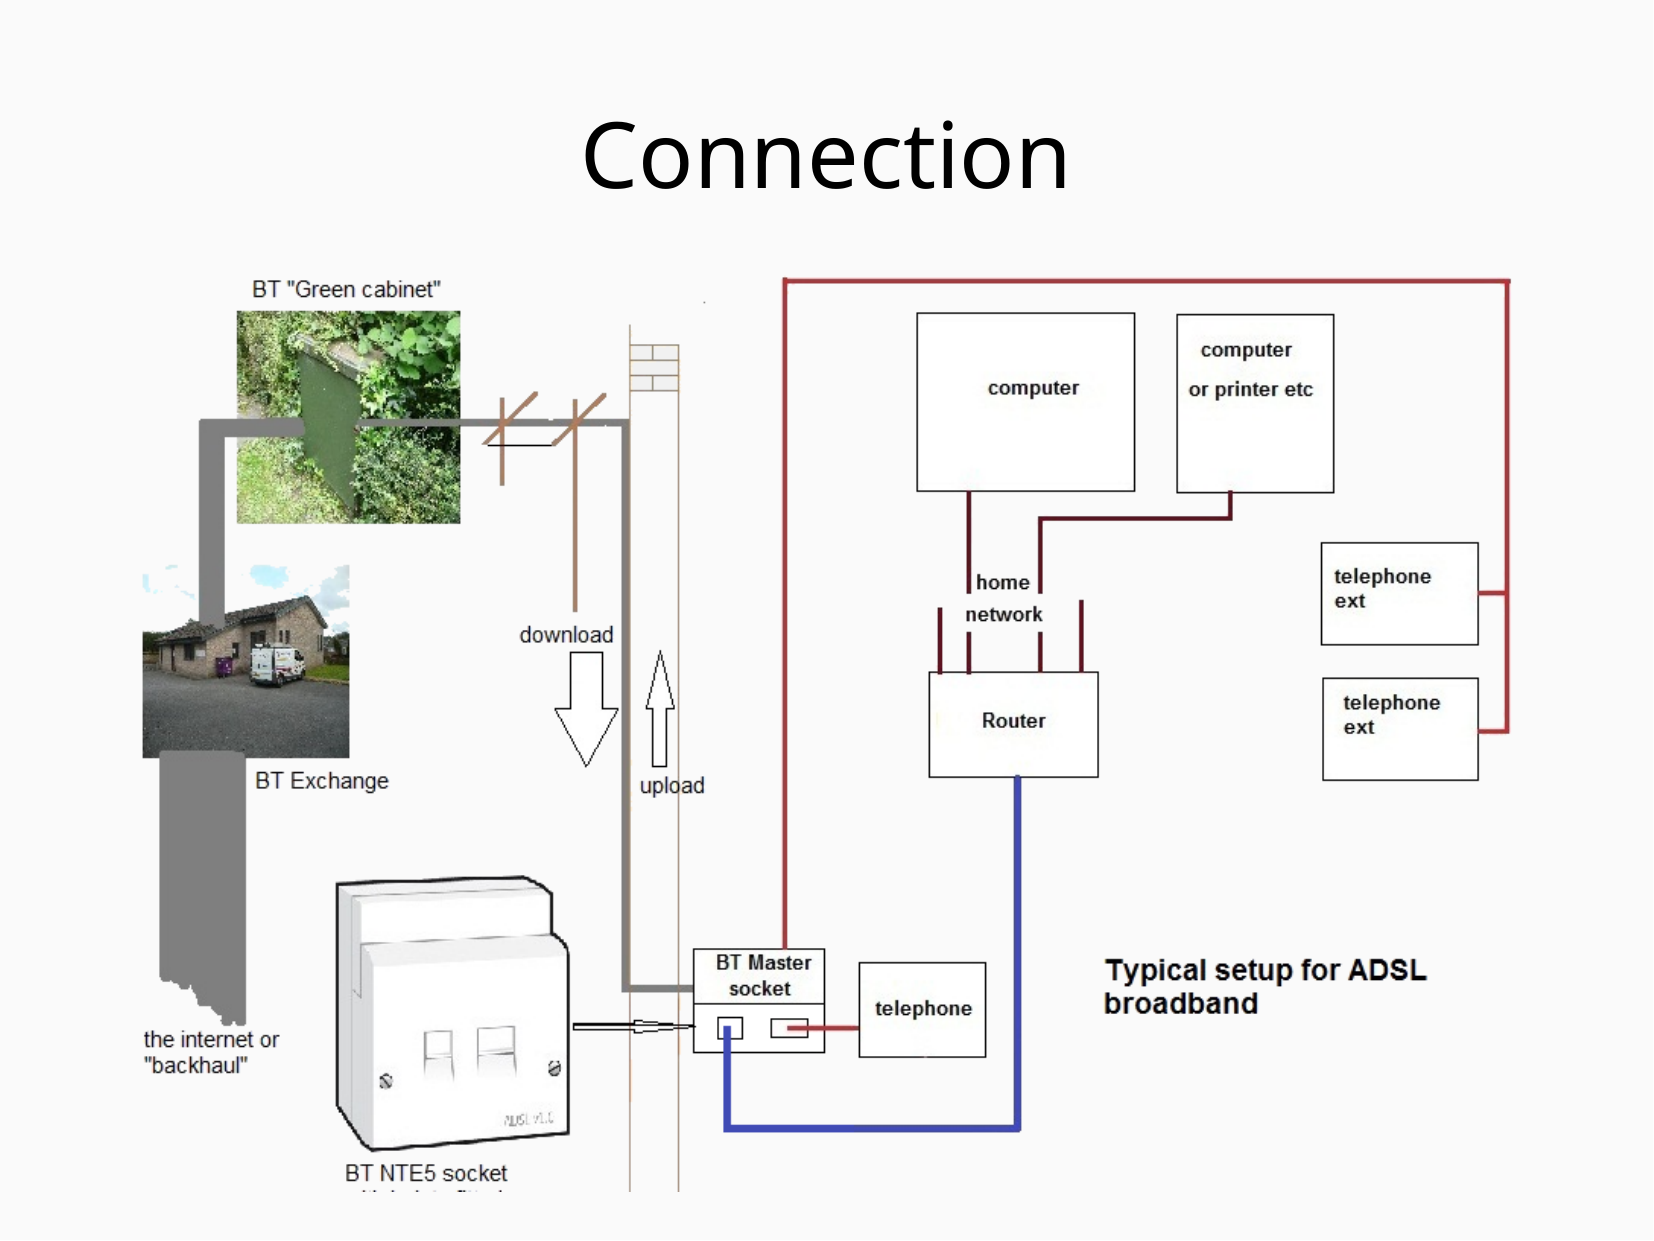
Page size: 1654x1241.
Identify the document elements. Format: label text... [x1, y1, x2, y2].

picture [111, 232, 1543, 1192]
title Connection [82, 49, 1571, 257]
